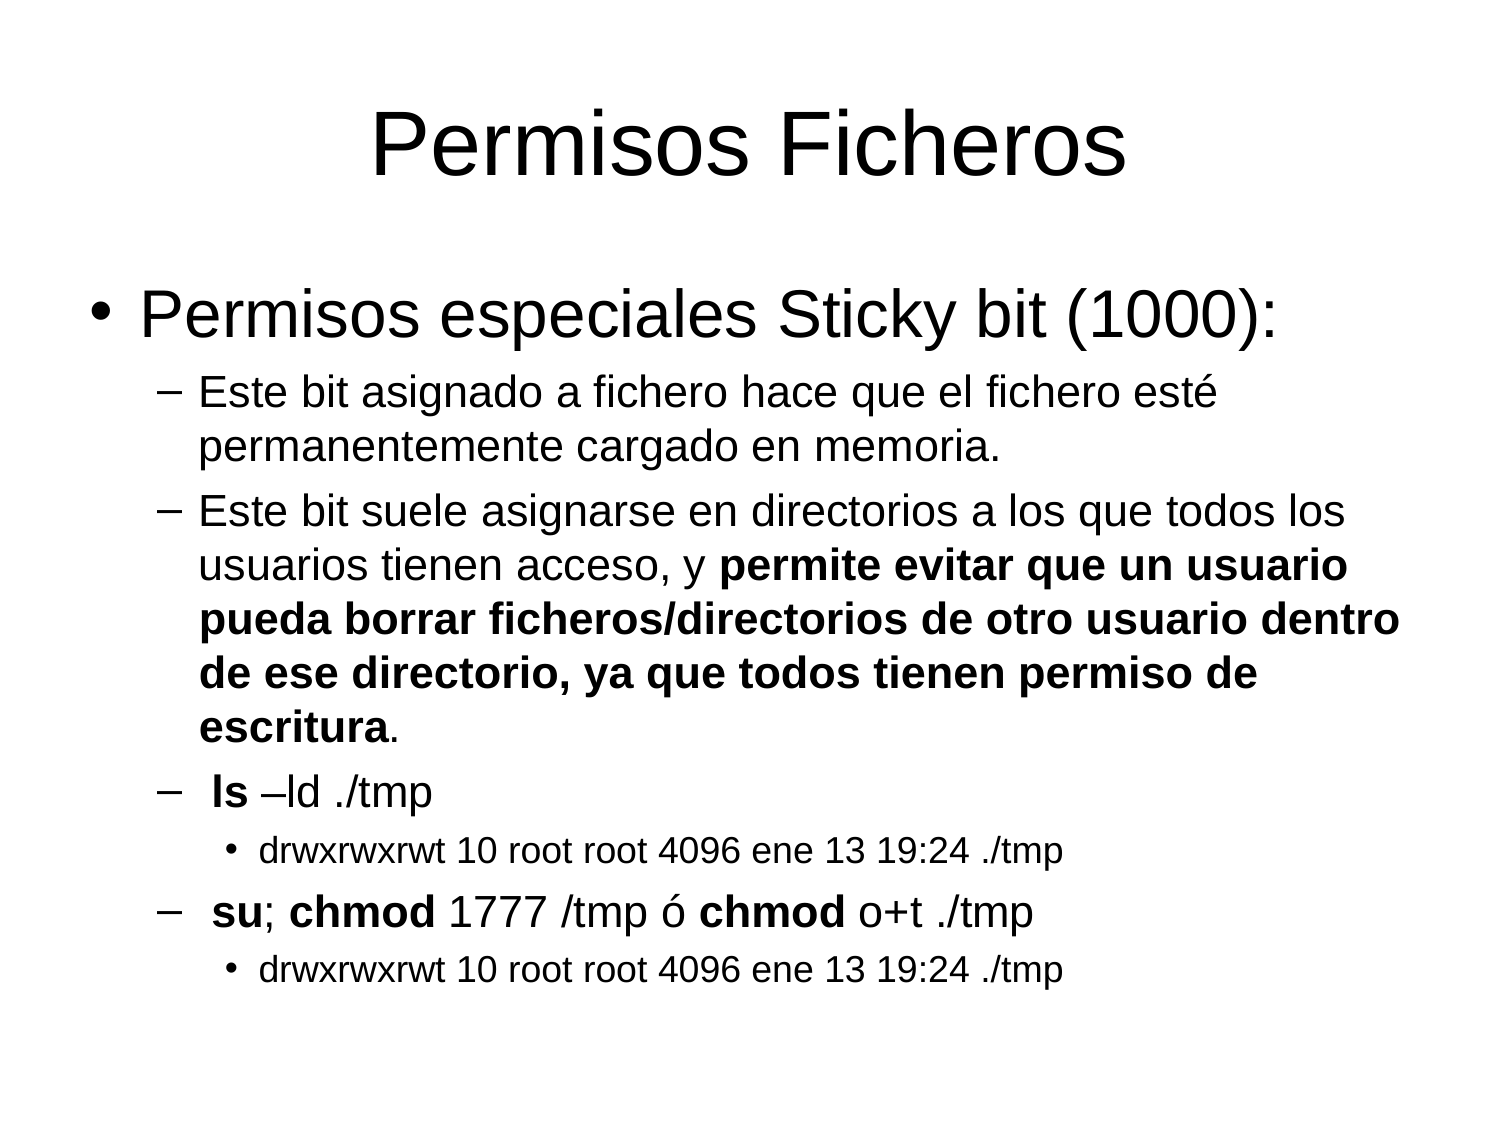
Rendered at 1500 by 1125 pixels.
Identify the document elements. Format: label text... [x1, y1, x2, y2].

title Permisos Ficheros [75, 45, 1426, 233]
list Permisos especiales Sticky bit (1000): Este bit asignado a fichero hace que el fichero esté permanentemente cargado en memoria. Este bit suele asignarse en directorios a los que todos los usuarios tienen acceso, y permite evitar que un usuario pueda borrar ficheros/directorios de otro usuario dentro de ese directorio, ya que todos tienen permiso de escritura. ls –ld ./tmp drwxrwxrwt 10 root root 4096 ene 13 19:24 ./tmp su; chmod 1777 /tmp ó chmod o+t ./tmp drwxrwxrwt 10 root root 4096 ene 13 19:24 ./tmp [75, 262, 1426, 1005]
